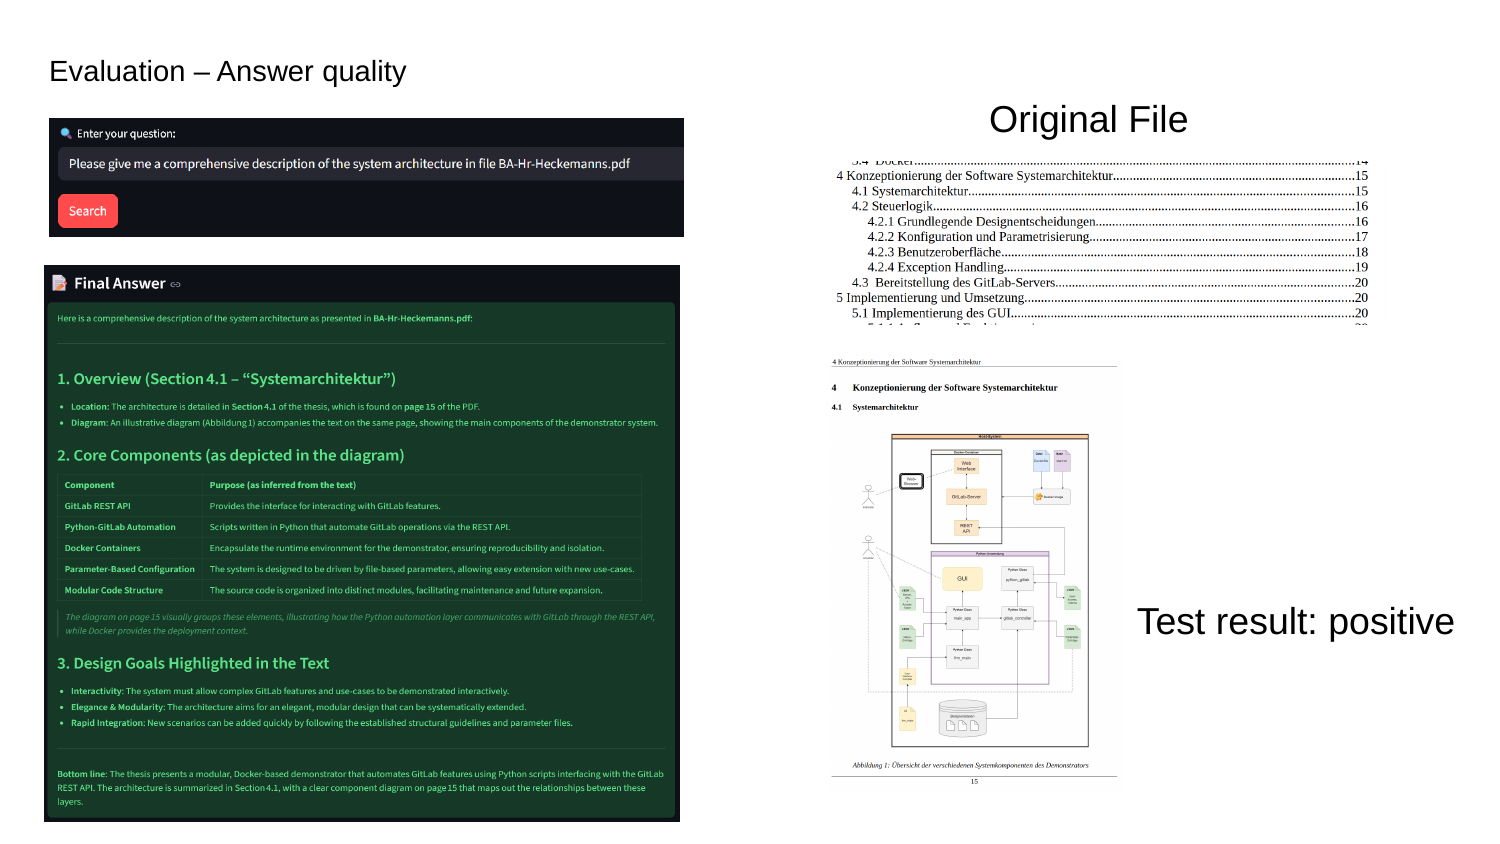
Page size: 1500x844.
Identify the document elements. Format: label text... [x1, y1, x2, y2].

title Evaluation – Answer quality [49, 24, 1447, 119]
picture [826, 161, 1388, 325]
text_box Original File [974, 90, 1205, 148]
picture [826, 354, 1123, 794]
picture [44, 265, 680, 822]
picture [49, 118, 684, 237]
text_box Test result: positive [1122, 592, 1471, 650]
